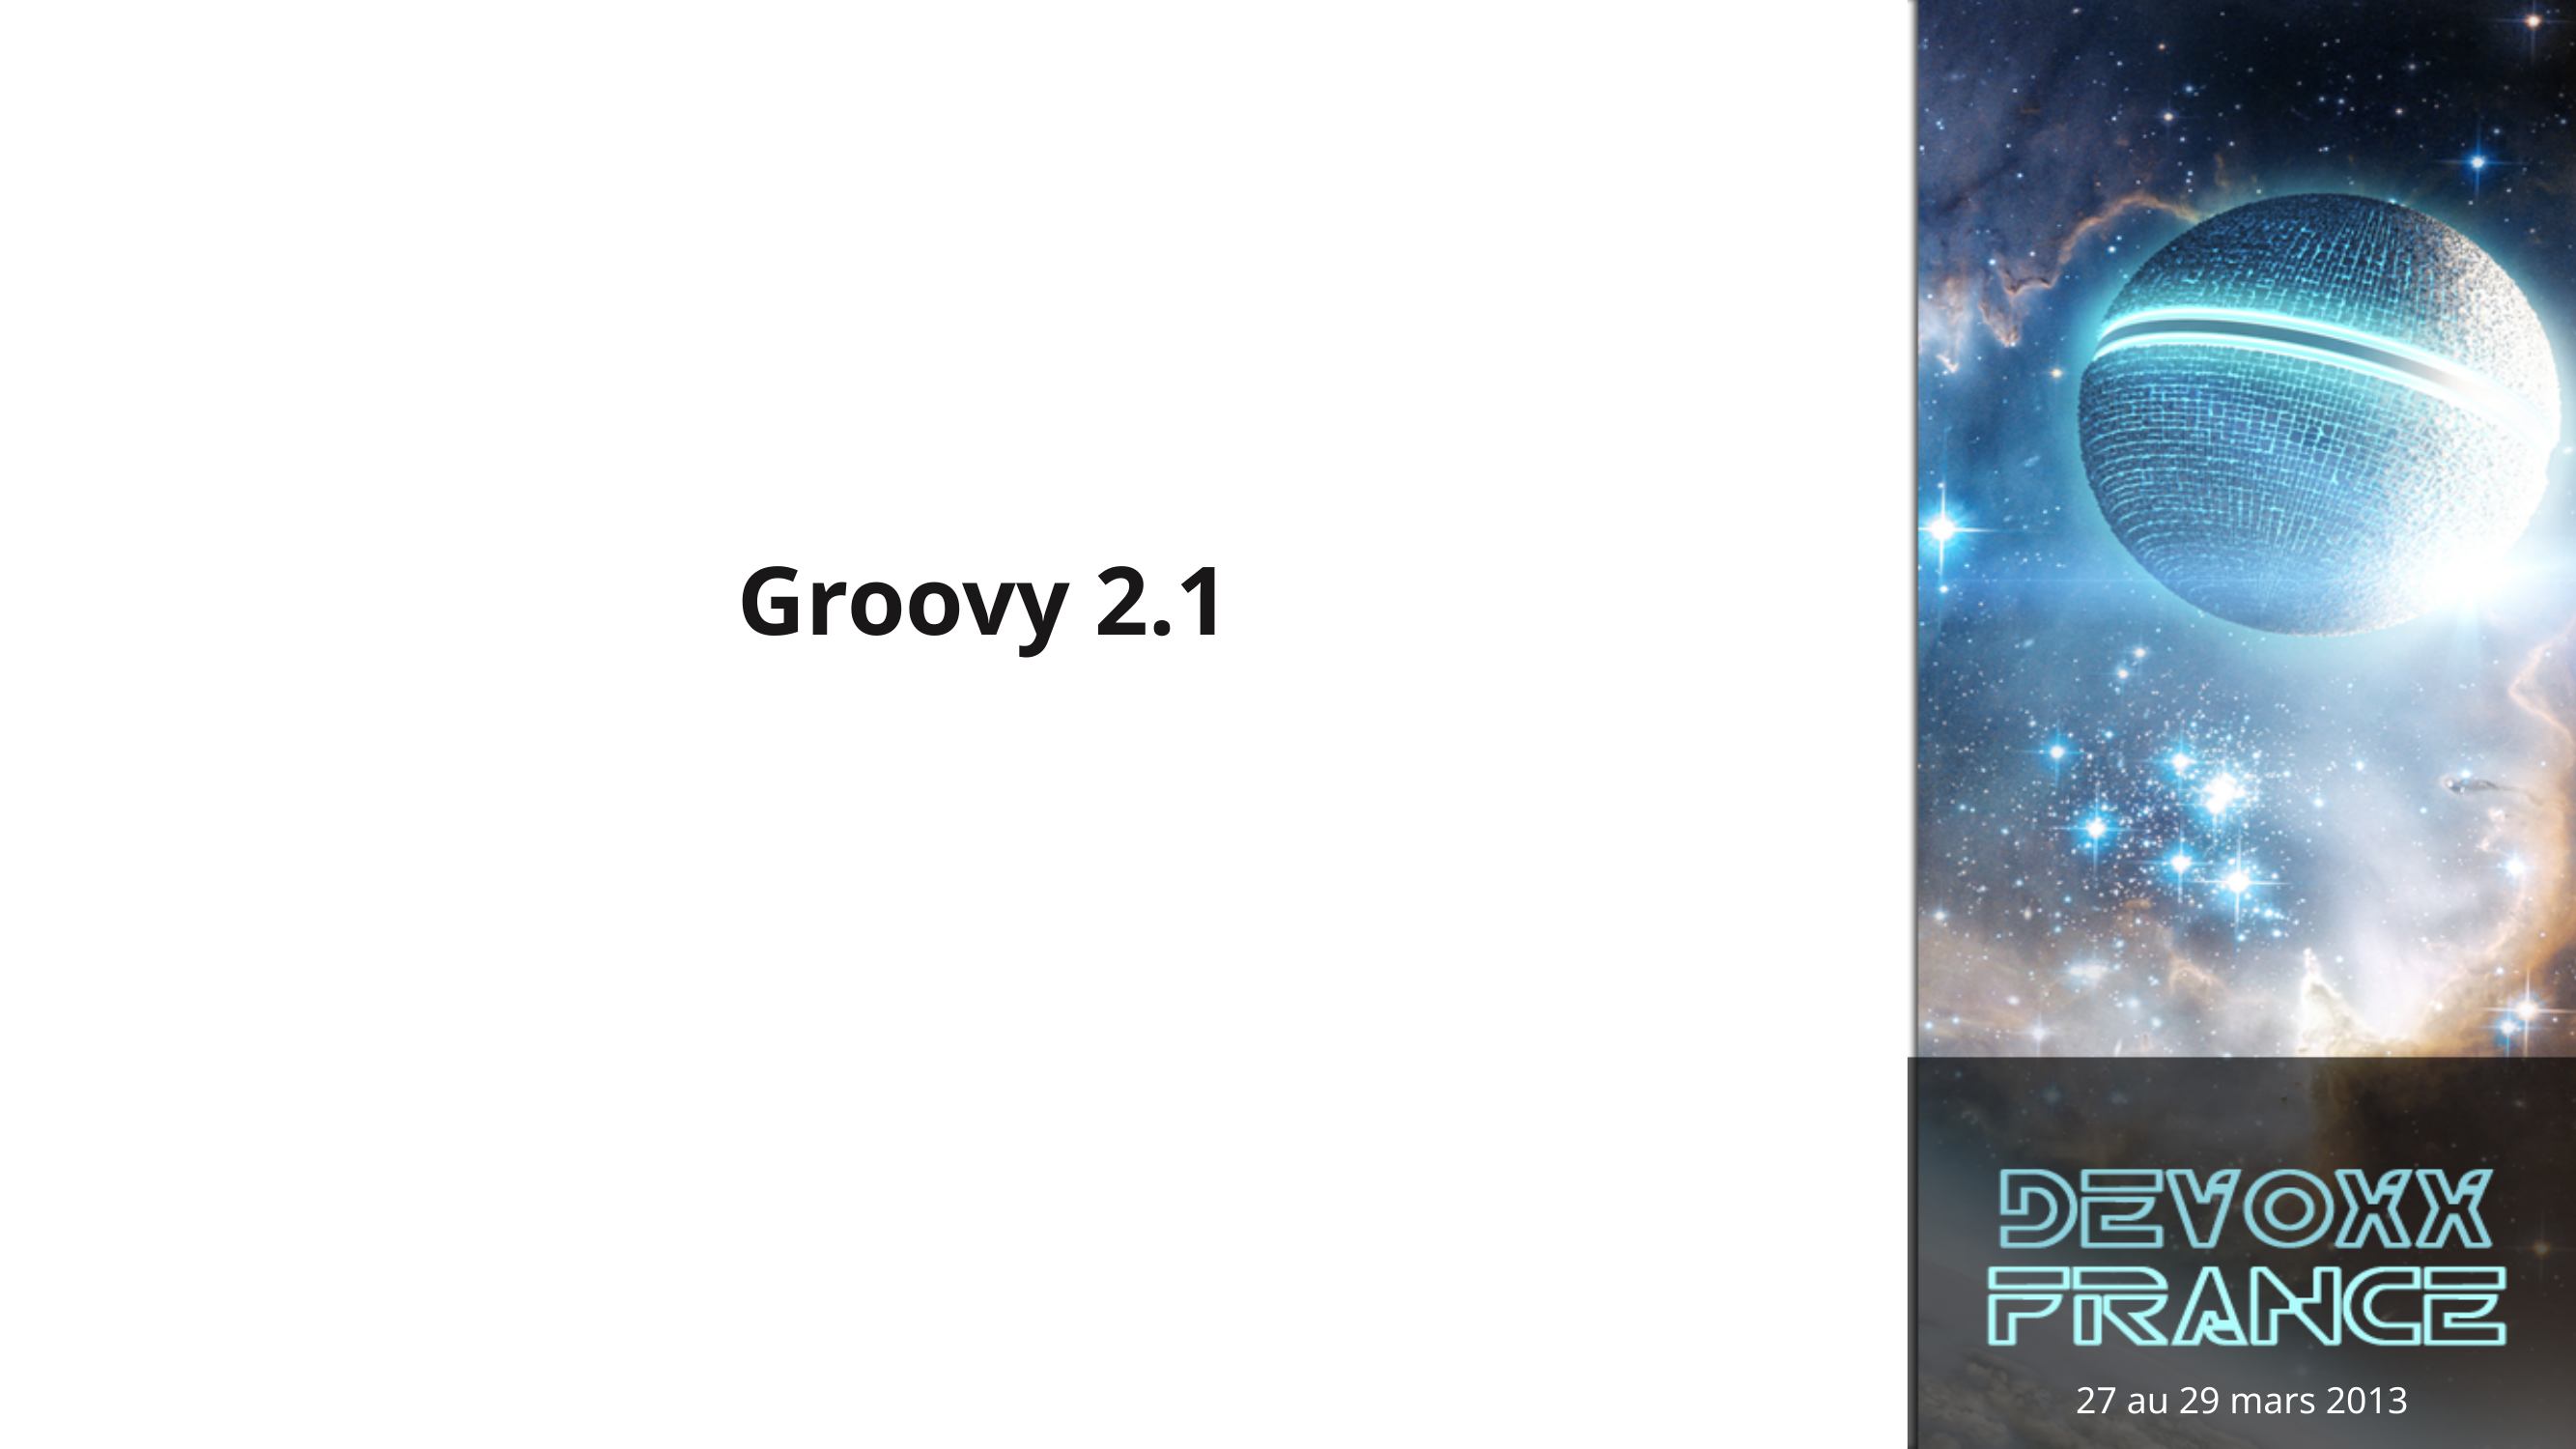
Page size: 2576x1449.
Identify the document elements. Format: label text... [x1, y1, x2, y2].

picture [1907, 0, 2576, 1449]
title Groovy 2.1 [171, 172, 1798, 663]
